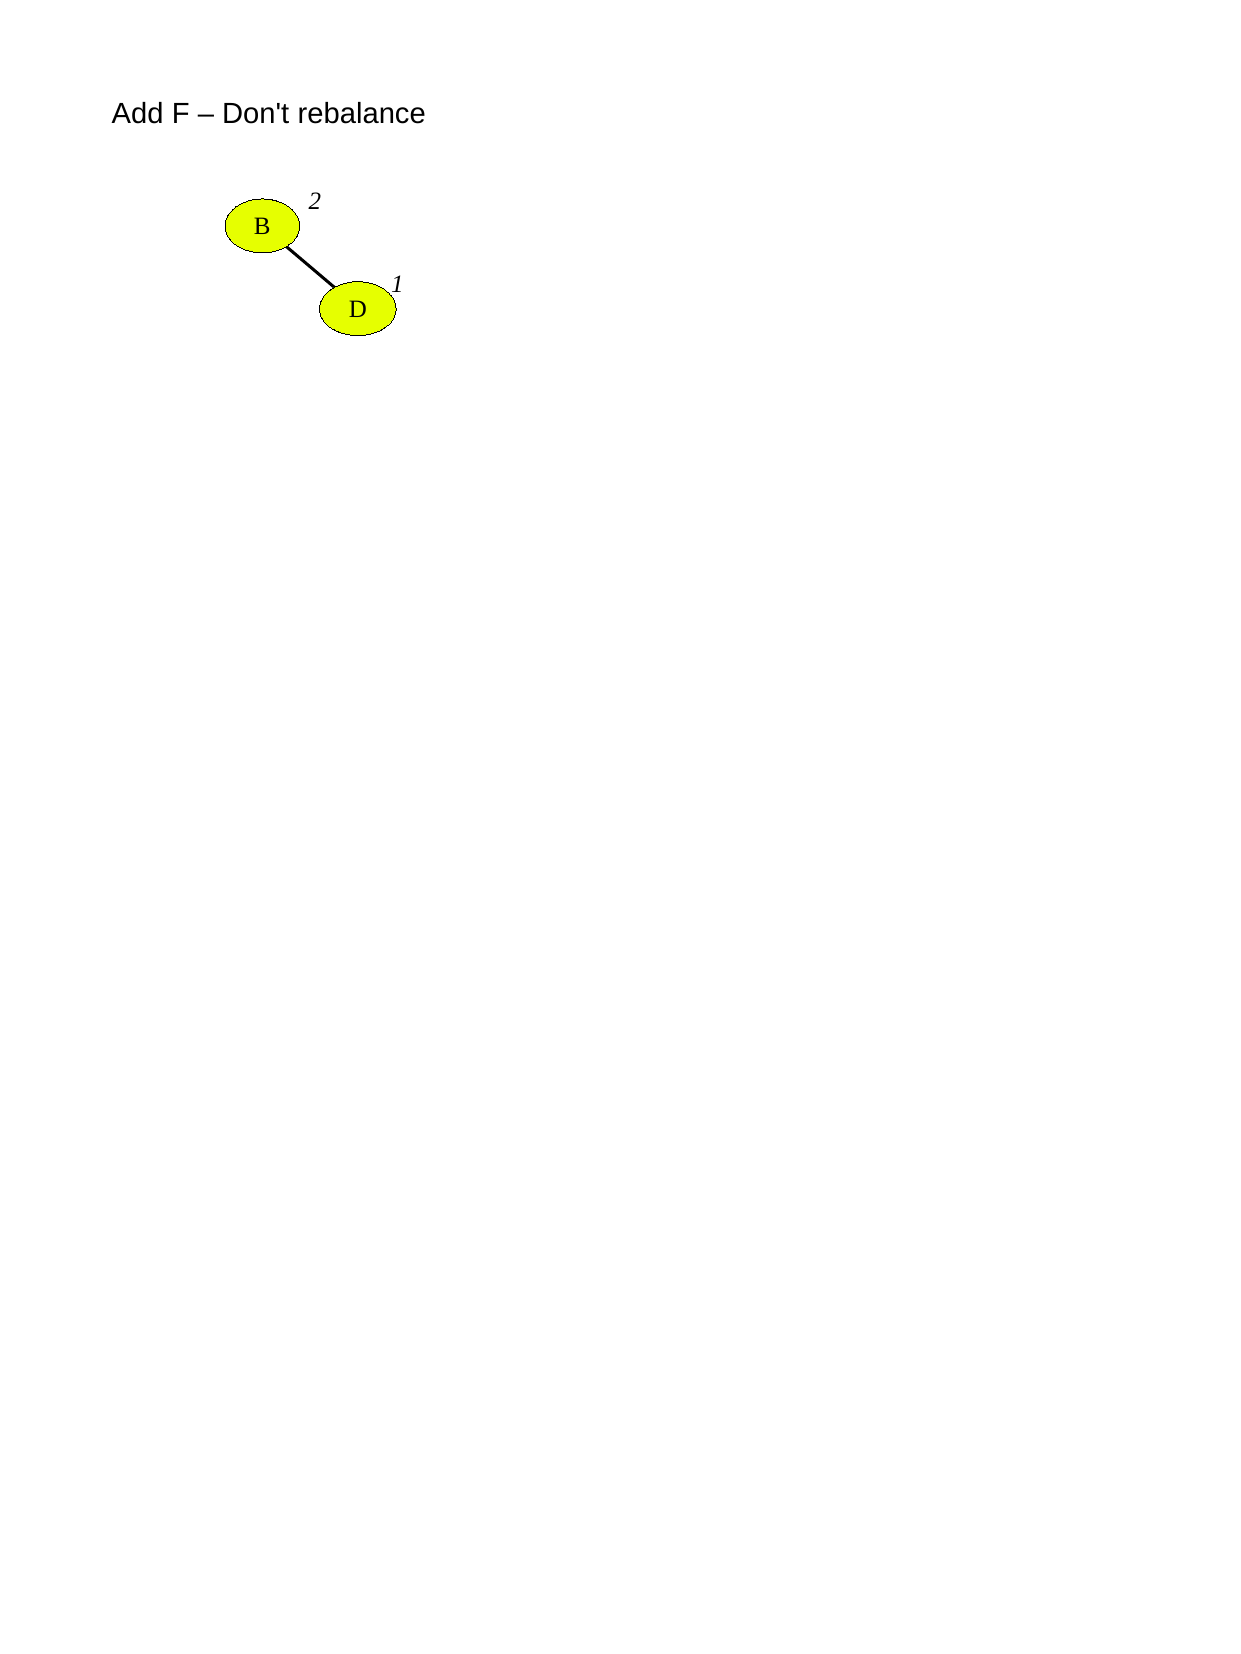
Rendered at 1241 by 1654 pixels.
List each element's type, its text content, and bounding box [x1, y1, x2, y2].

text_box Add F – Don't rebalance [96, 90, 441, 138]
text_box D [319, 281, 397, 336]
text_box B [225, 198, 300, 253]
text_box 1 [376, 263, 449, 304]
text_box 2 [294, 180, 337, 220]
